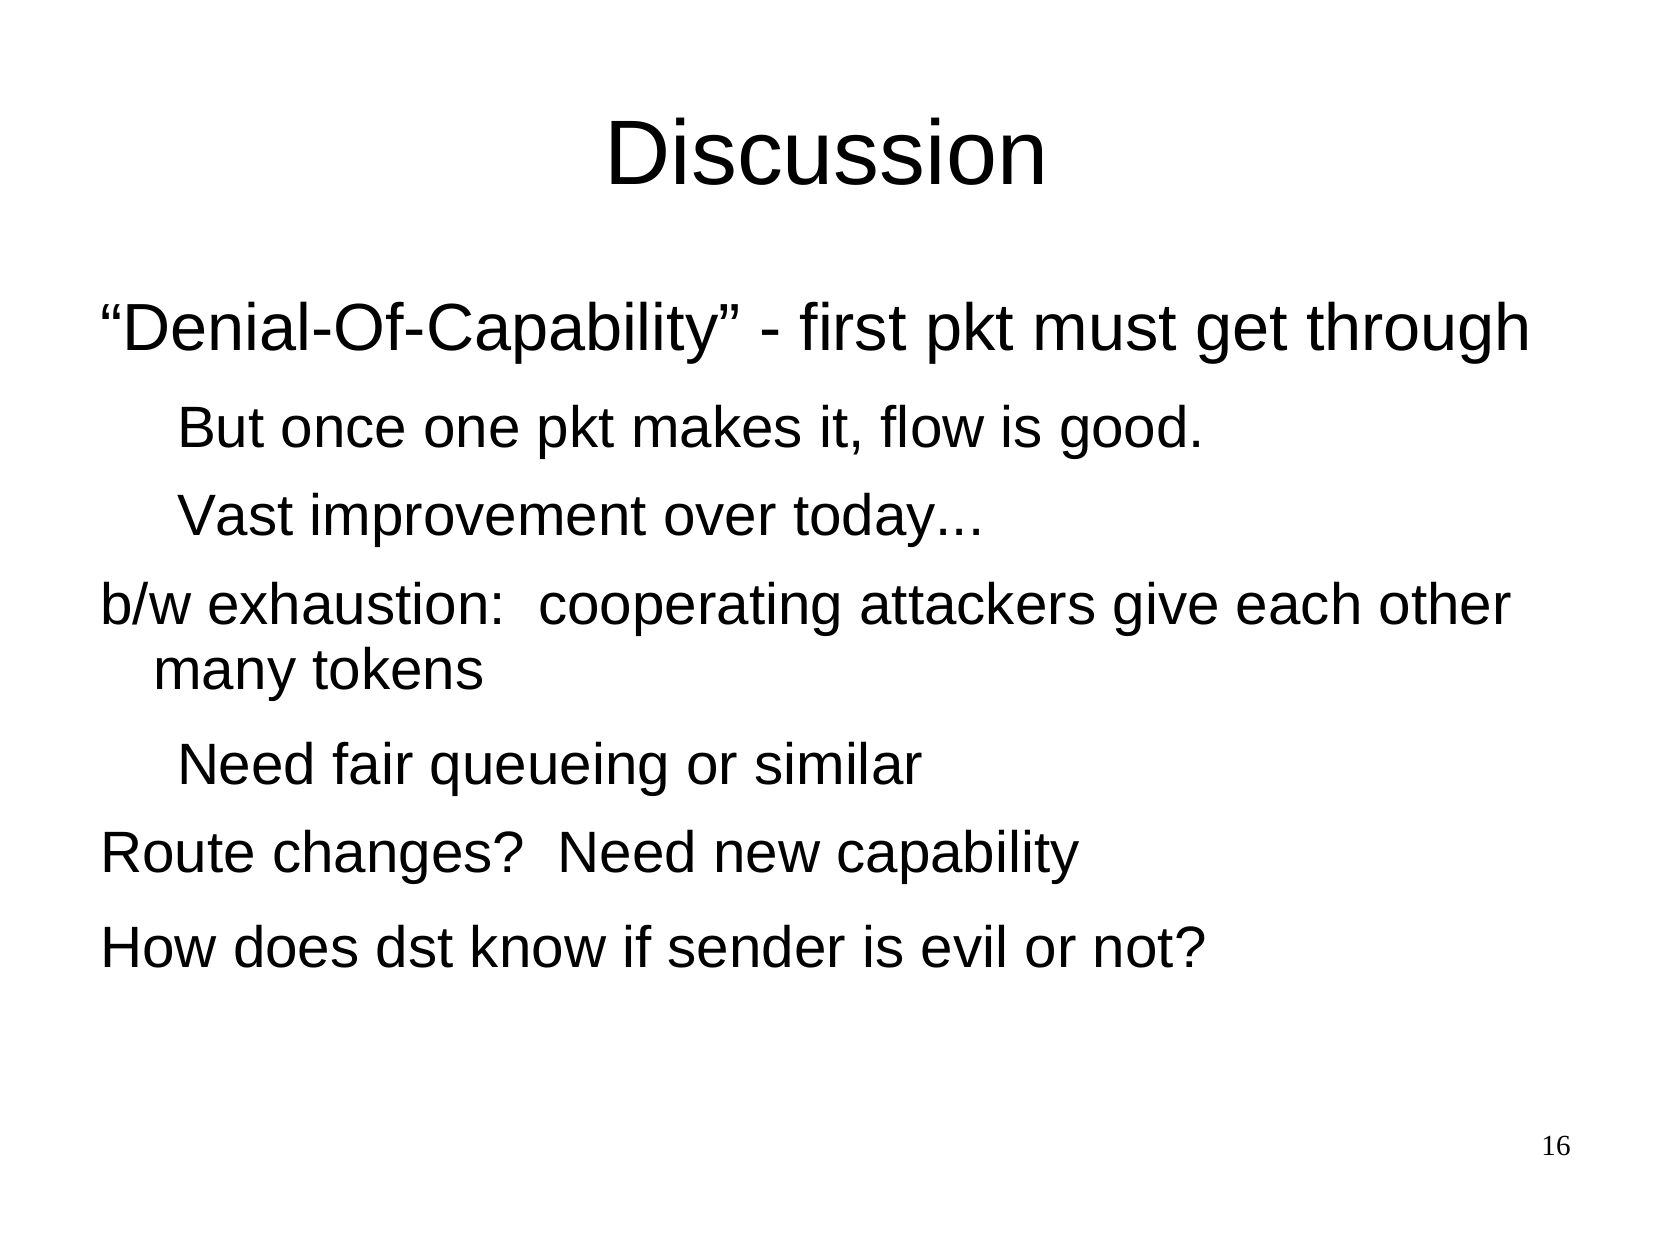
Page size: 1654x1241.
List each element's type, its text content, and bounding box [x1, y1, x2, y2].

title Discussion [82, 56, 1571, 250]
list “Denial-Of-Capability” - first pkt must get through But once one pkt makes it, flow is good. Vast improvement over today... b/w exhaustion: cooperating attackers give each other many tokens Need fair queueing or similar Route changes? Need new capability How does dst know if sender is evil or not? [82, 290, 1571, 1094]
